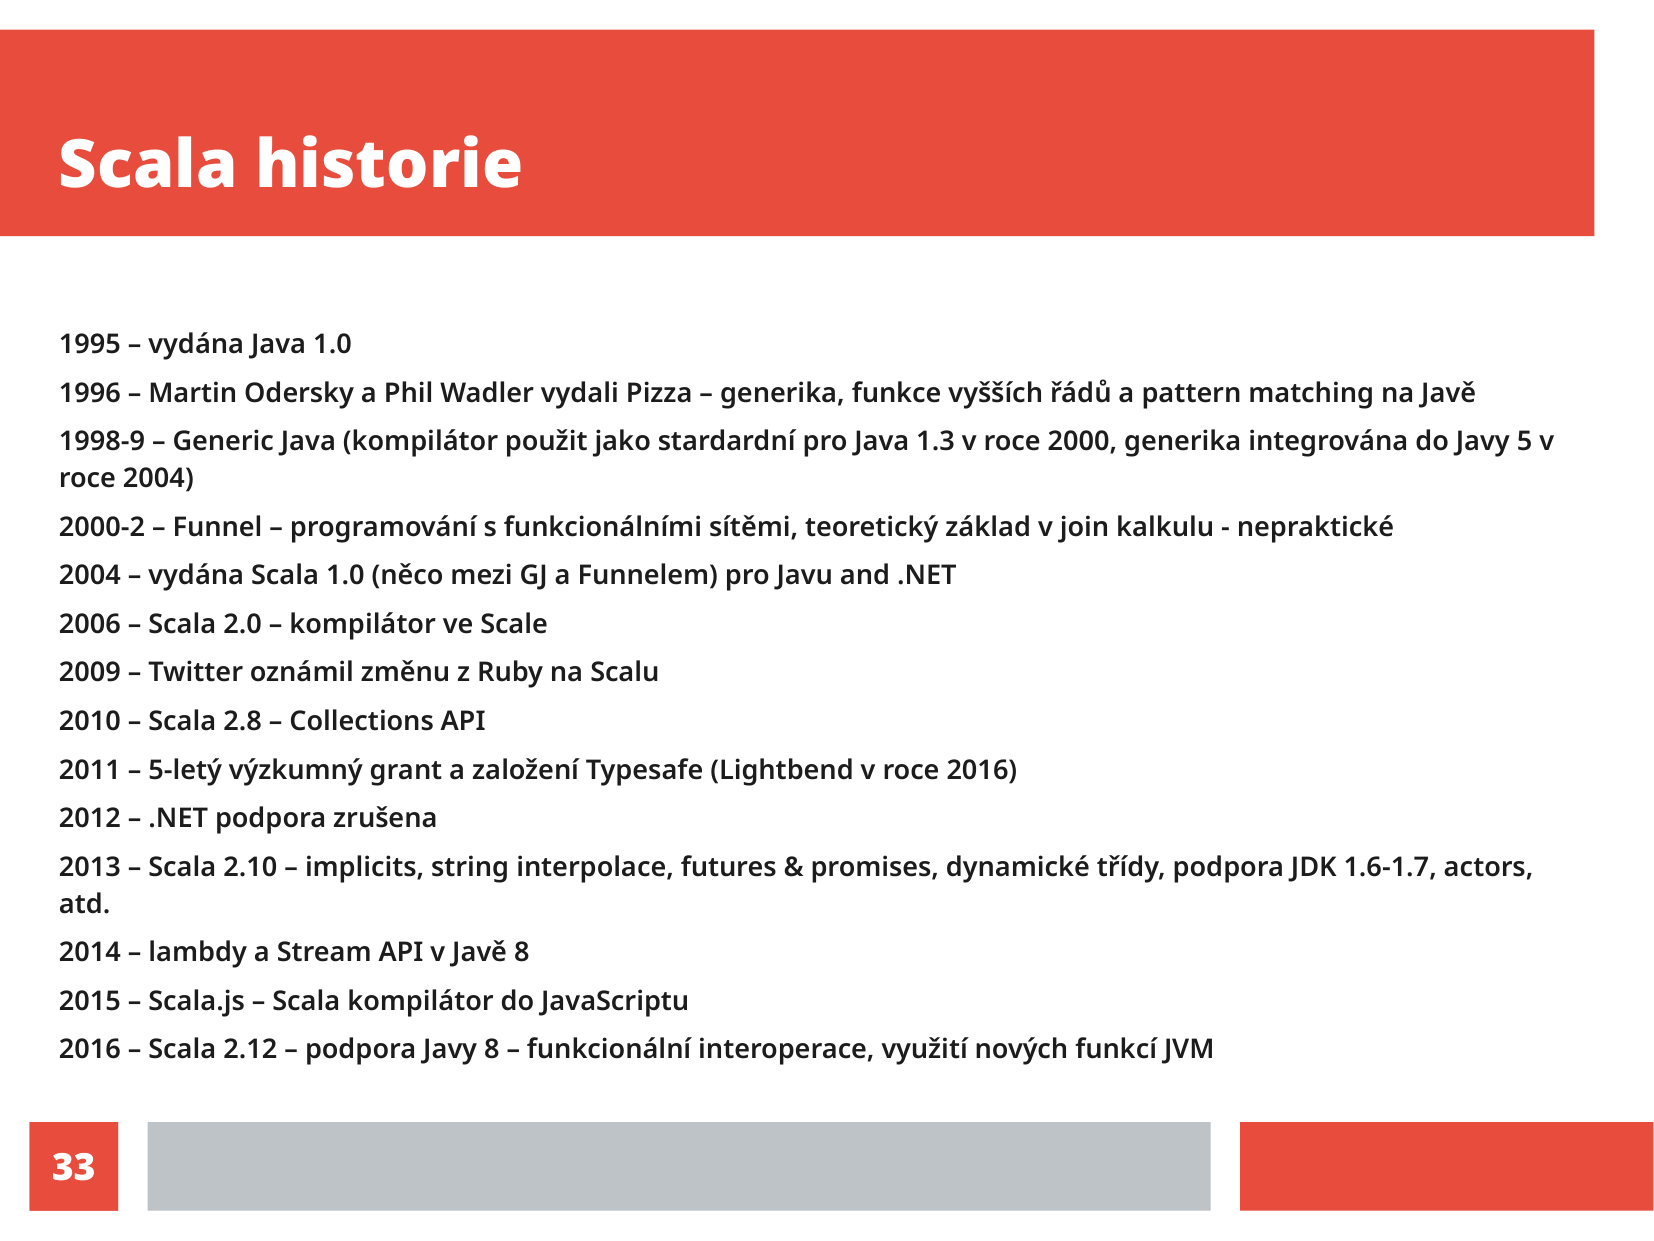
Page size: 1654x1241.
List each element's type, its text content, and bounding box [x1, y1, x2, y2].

title Scala historie [59, 59, 1595, 207]
list 1995 – vydána Java 1.0 1996 – Martin Odersky a Phil Wadler vydali Pizza – generika, funkce vyšších řádů a pattern matching na Javě 1998-9 – Generic Java (kompilátor použit jako stardardní pro Java 1.3 v roce 2000, generika integrována do Javy 5 v roce 2004) 2000-2 – Funnel – programování s funkcionálními sítěmi, teoretický základ v join kalkulu - nepraktické 2004 – vydána Scala 1.0 (něco mezi GJ a Funnelem) pro Javu and .NET 2006 – Scala 2.0 – kompilátor ve Scale 2009 – Twitter oznámil změnu z Ruby na Scalu 2010 – Scala 2.8 – Collections API 2011 – 5-letý výzkumný grant a založení Typesafe (Lightbend v roce 2016) 2012 – .NET podpora zrušena 2013 – Scala 2.10 – implicits, string interpolace, futures & promises, dynamické třídy, podpora JDK 1.6-1.7, actors, atd. 2014 – lambdy a Stream API v Javě 8 2015 – Scala.js – Scala kompilátor do JavaScriptu 2016 – Scala 2.12 – podpora Javy 8 – funkcionální interoperace, využití nových funkcí JVM [59, 324, 1565, 1093]
